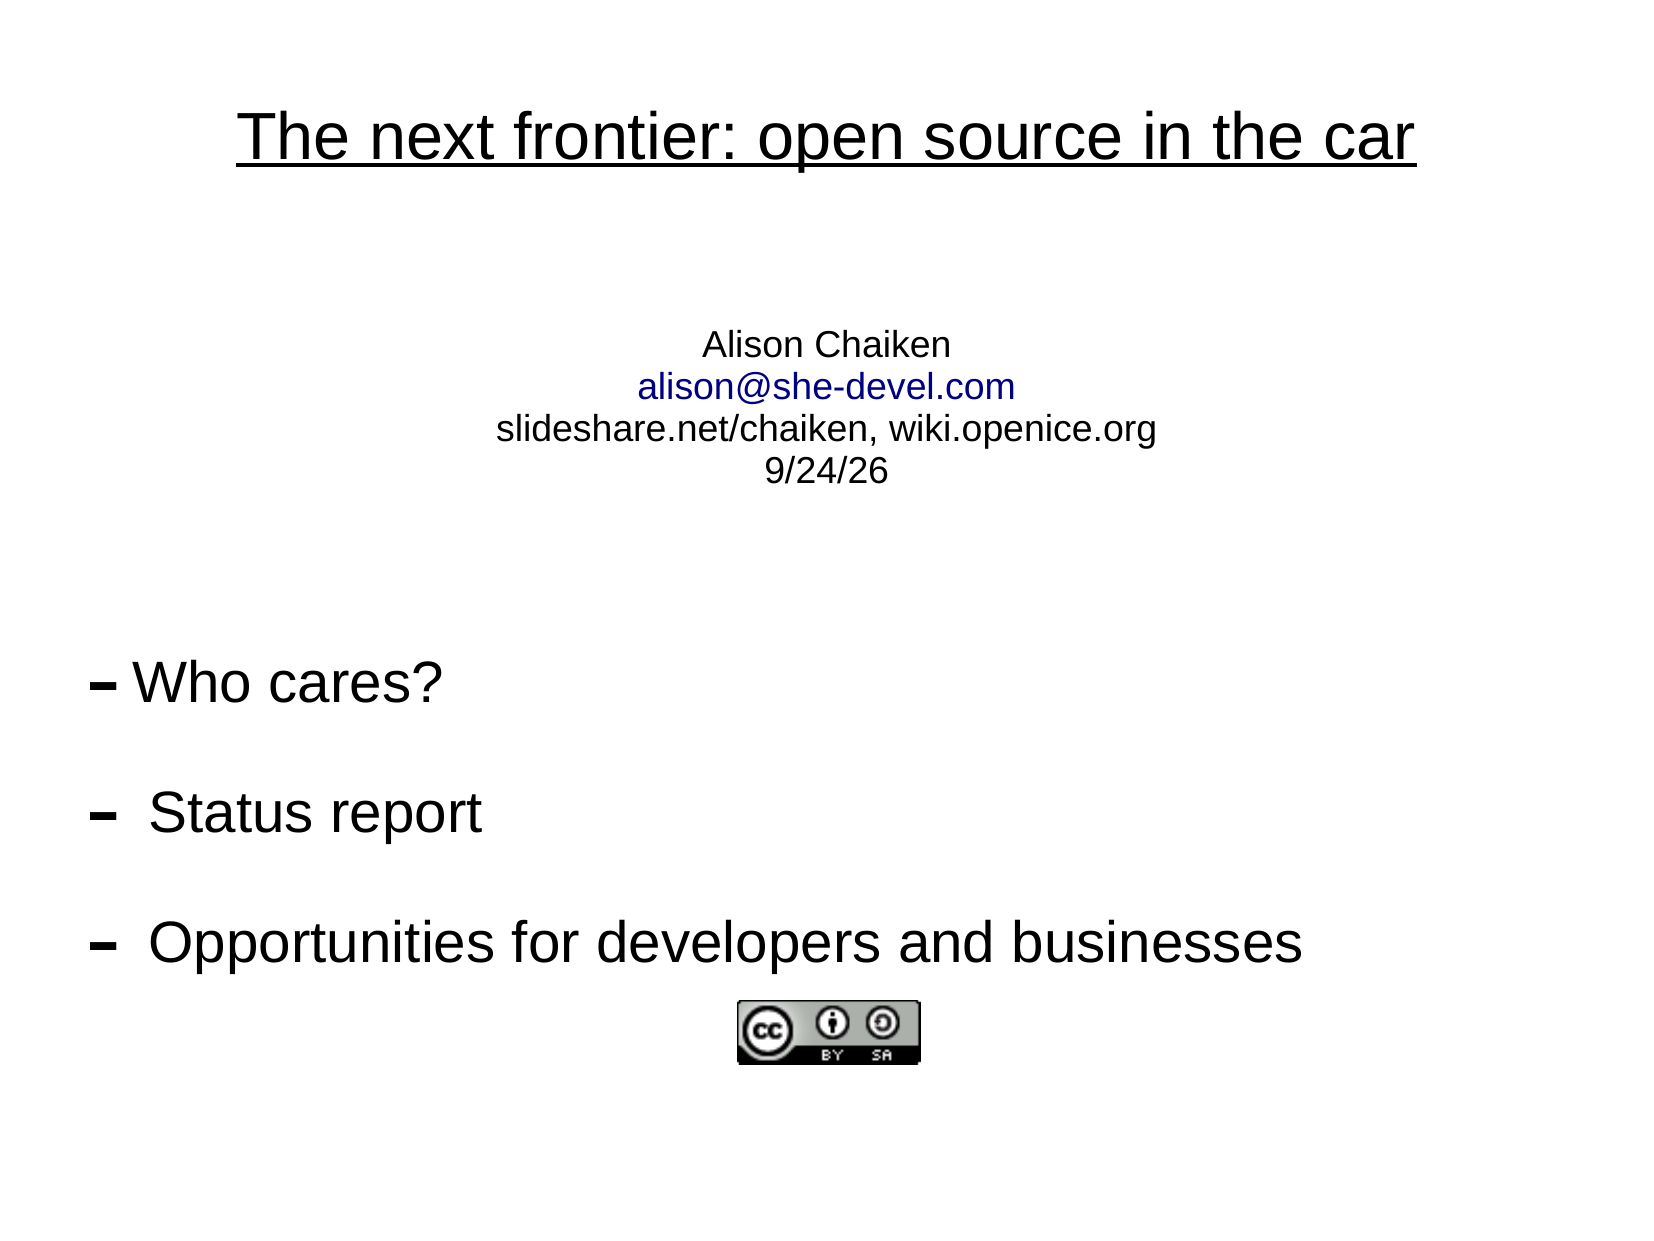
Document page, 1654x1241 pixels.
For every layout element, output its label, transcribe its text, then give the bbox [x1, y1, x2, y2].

subtitle Who cares? Status report Opportunities for developers and businesses [60, 450, 1571, 1109]
picture [737, 1000, 921, 1066]
title The next frontier: open source in the car Alison Chaiken alison@she-devel.com slideshare.net/chaiken, wiki.openice.org 4/11/12 [82, 99, 1571, 450]
